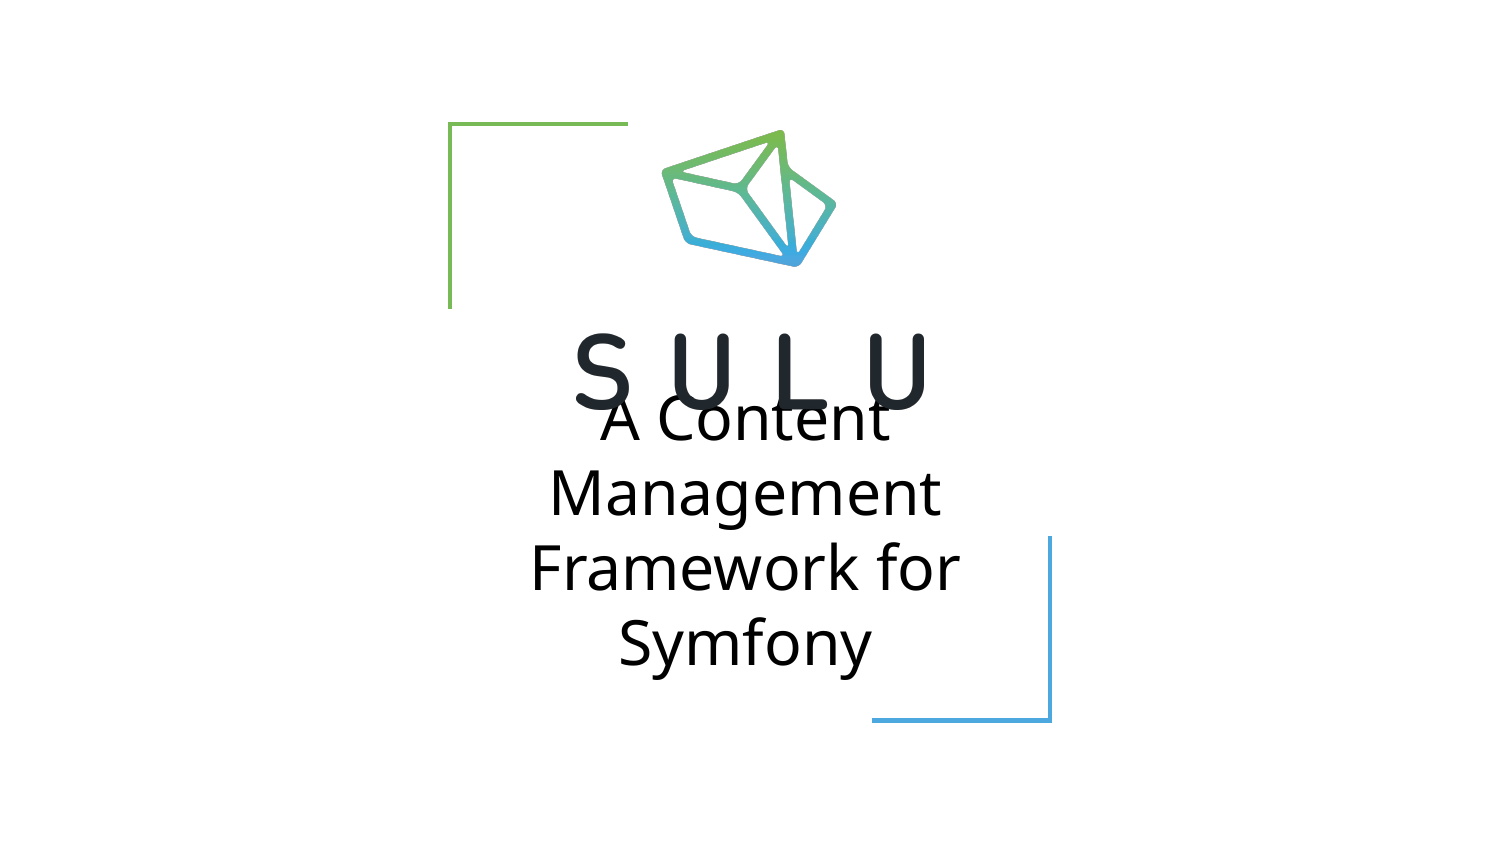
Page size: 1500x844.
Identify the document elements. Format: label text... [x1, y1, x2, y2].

subtitle A Content Management Framework for Symfony [452, 341, 1040, 715]
picture [576, 130, 924, 410]
